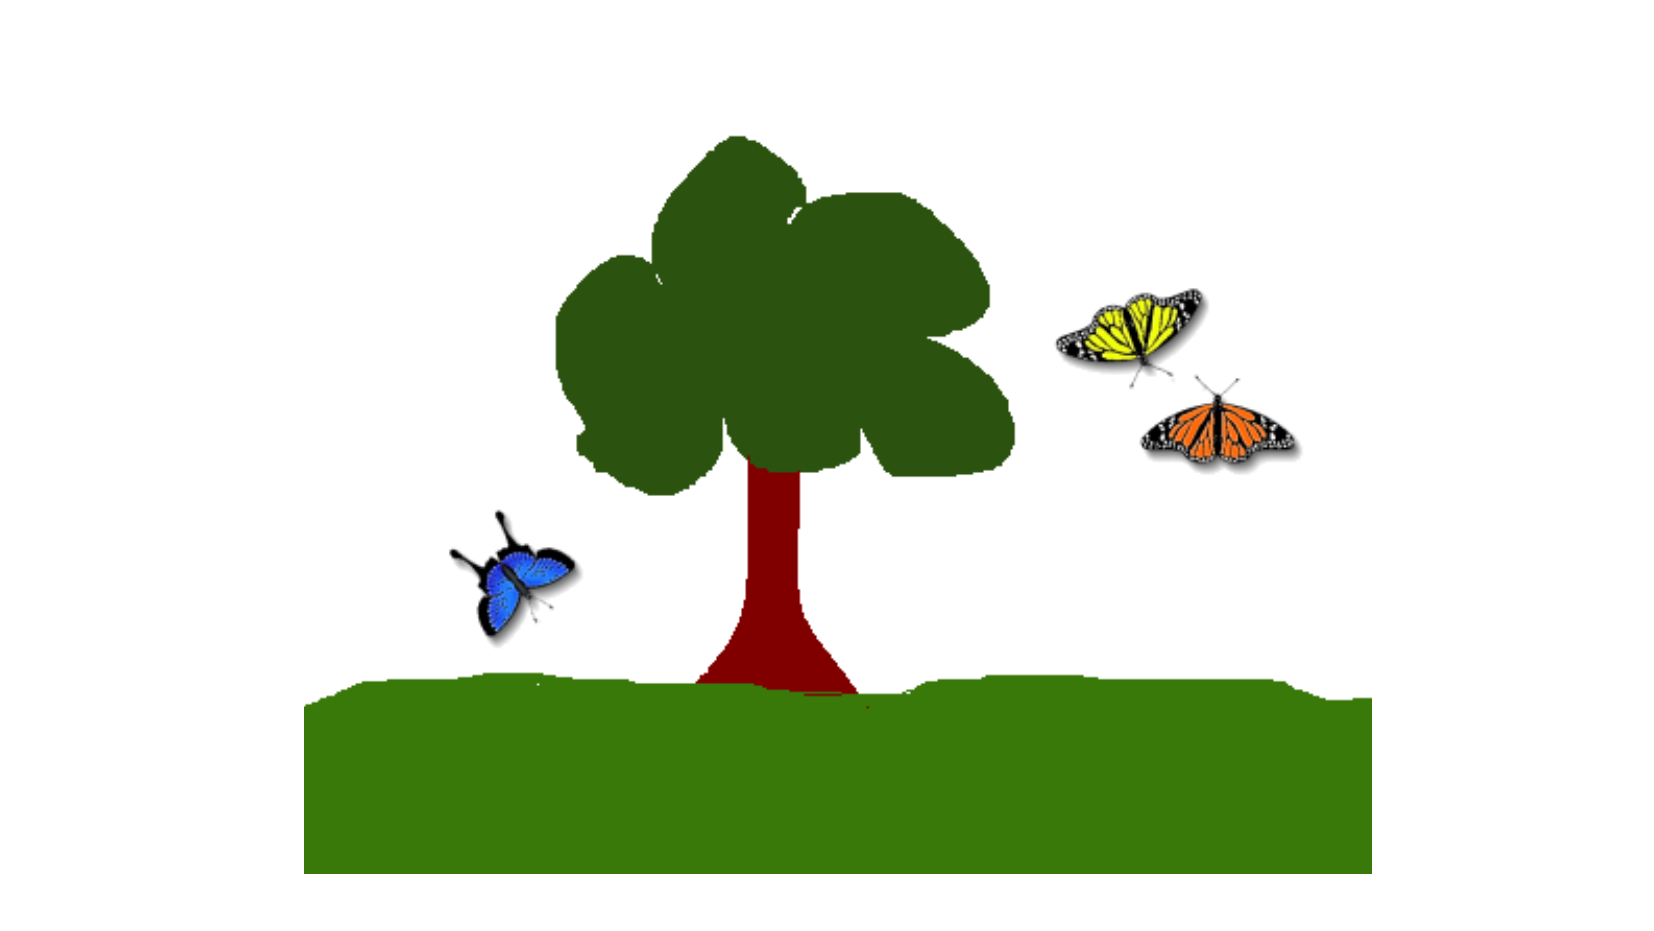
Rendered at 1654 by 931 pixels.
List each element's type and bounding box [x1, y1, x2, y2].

picture [304, 72, 1372, 874]
